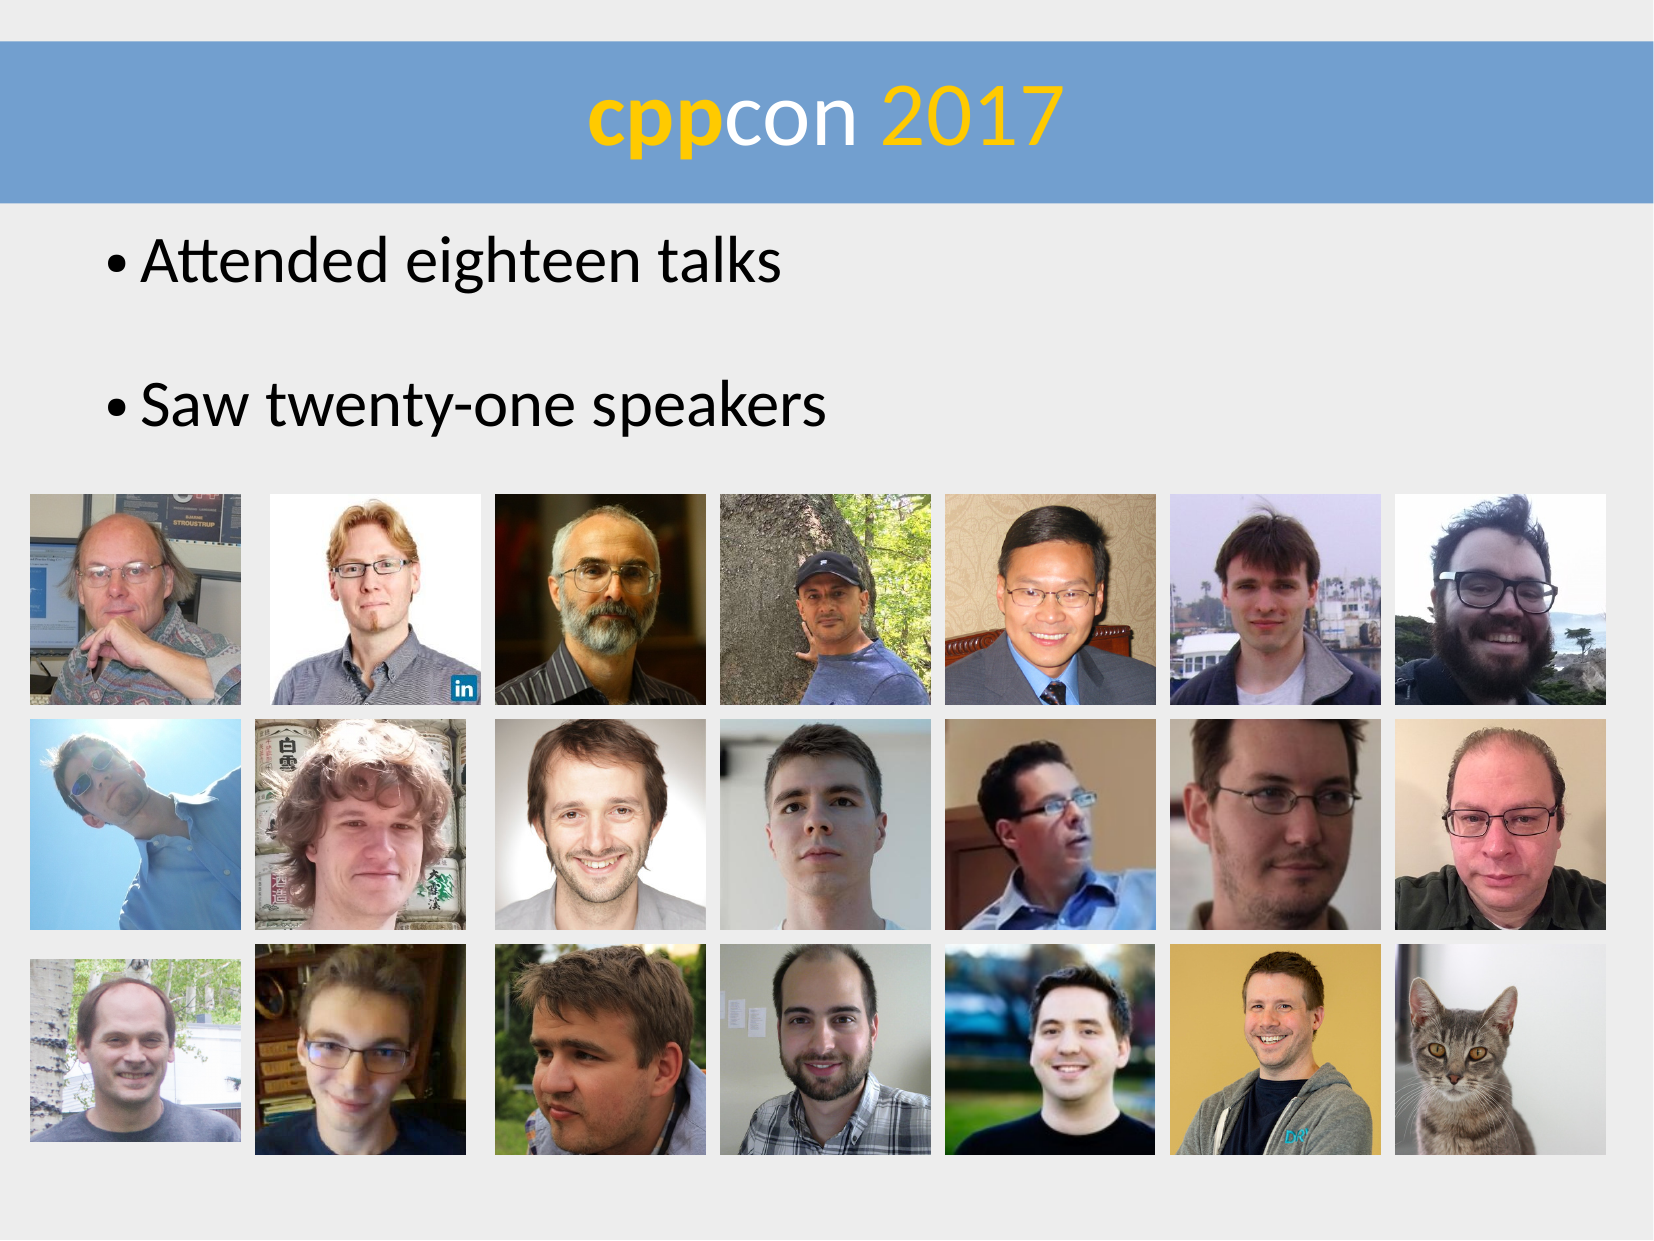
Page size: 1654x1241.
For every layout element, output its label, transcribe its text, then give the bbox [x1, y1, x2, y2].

picture [30, 719, 241, 931]
picture [495, 944, 706, 1156]
picture [1170, 944, 1381, 1156]
picture [30, 959, 241, 1142]
picture [720, 719, 931, 931]
picture [1170, 719, 1381, 931]
picture [720, 944, 931, 1156]
picture [945, 494, 1156, 706]
picture [945, 719, 1156, 931]
picture [1170, 494, 1381, 706]
picture [720, 494, 931, 706]
picture [30, 494, 241, 706]
picture [1395, 719, 1606, 931]
picture [495, 719, 706, 931]
picture [270, 494, 481, 706]
picture [945, 944, 1155, 1155]
picture [1395, 944, 1606, 1156]
picture [255, 944, 466, 1156]
text_box Attended eighteen talks Saw twenty-one speakers [90, 225, 1546, 450]
picture [495, 494, 706, 706]
picture [1395, 494, 1606, 706]
picture [255, 719, 466, 931]
title cppcon 2017 [0, 41, 1654, 204]
